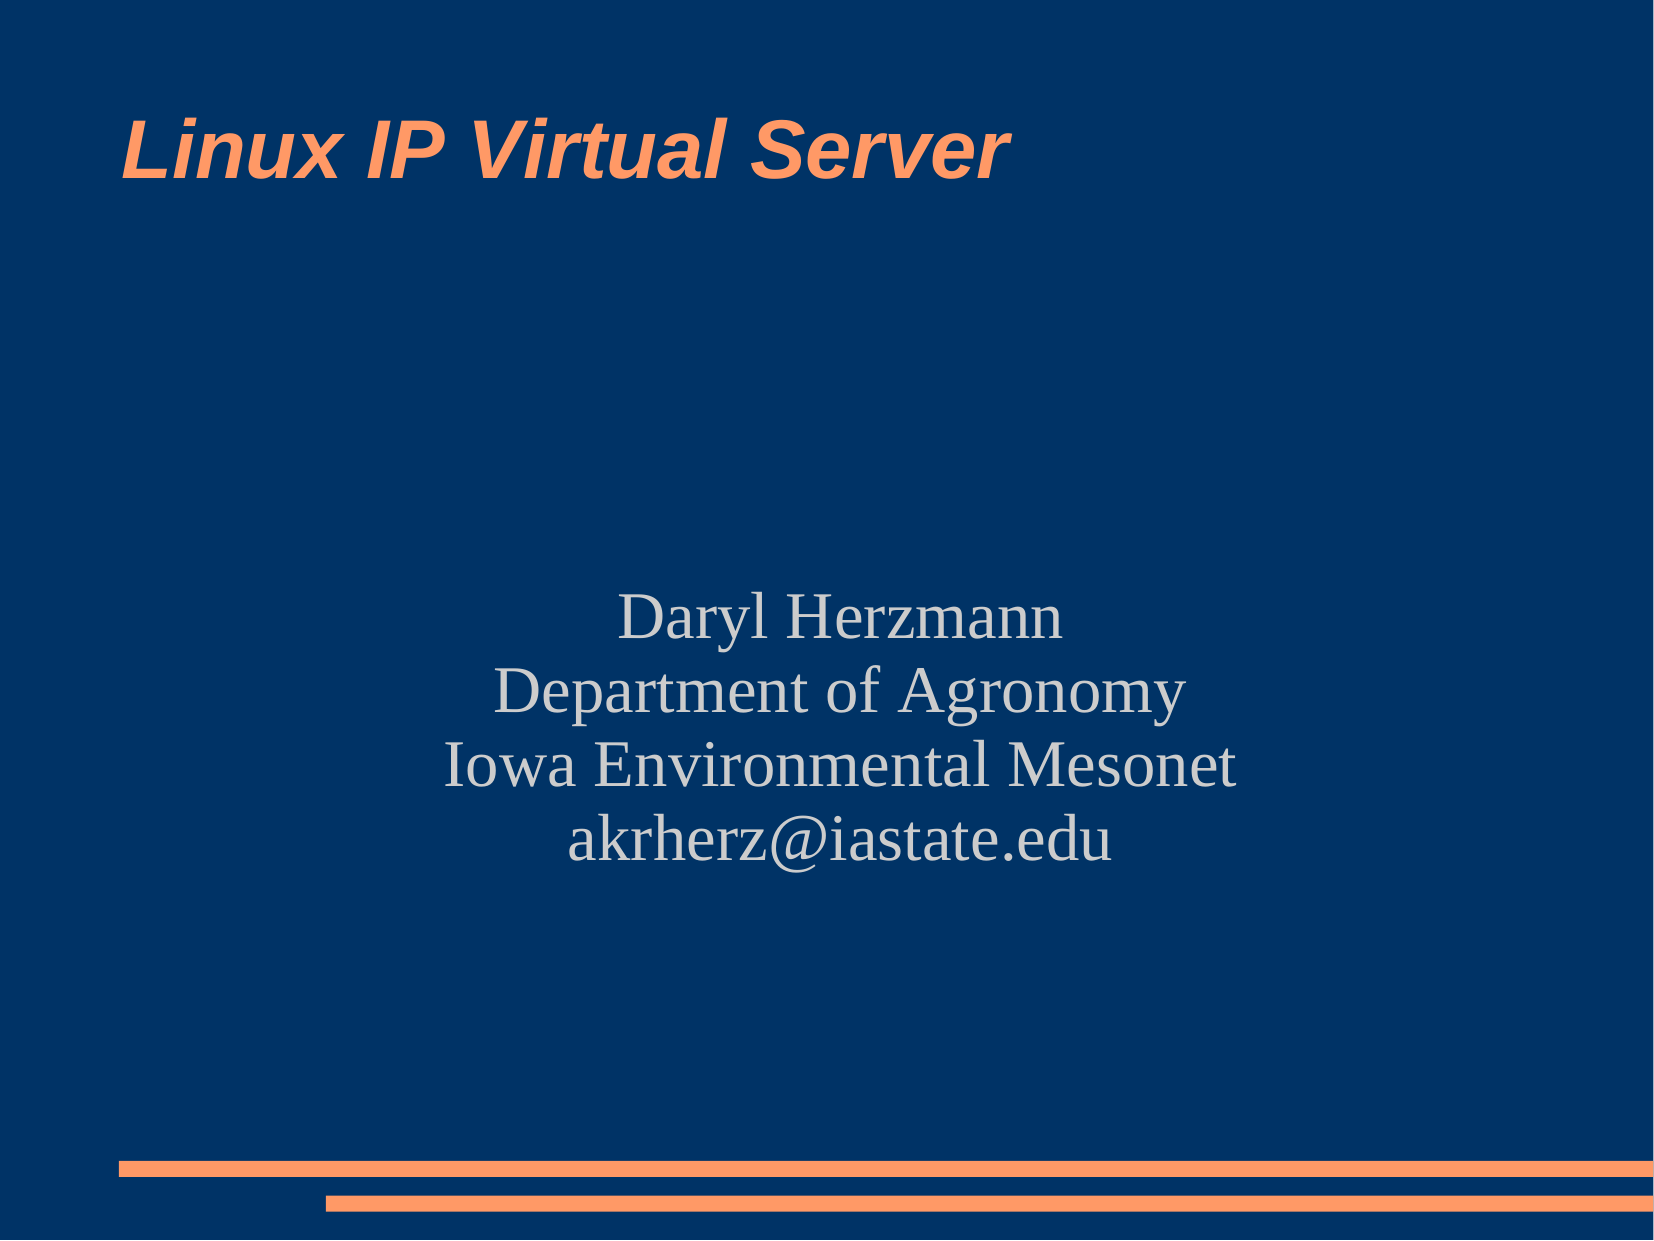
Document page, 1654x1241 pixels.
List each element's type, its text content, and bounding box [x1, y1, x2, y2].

title Linux IP Virtual Server [121, 53, 1534, 247]
subtitle Daryl Herzmann Department of Agronomy Iowa Environmental Mesonet akrherz@iastate.edu [121, 329, 1561, 1125]
